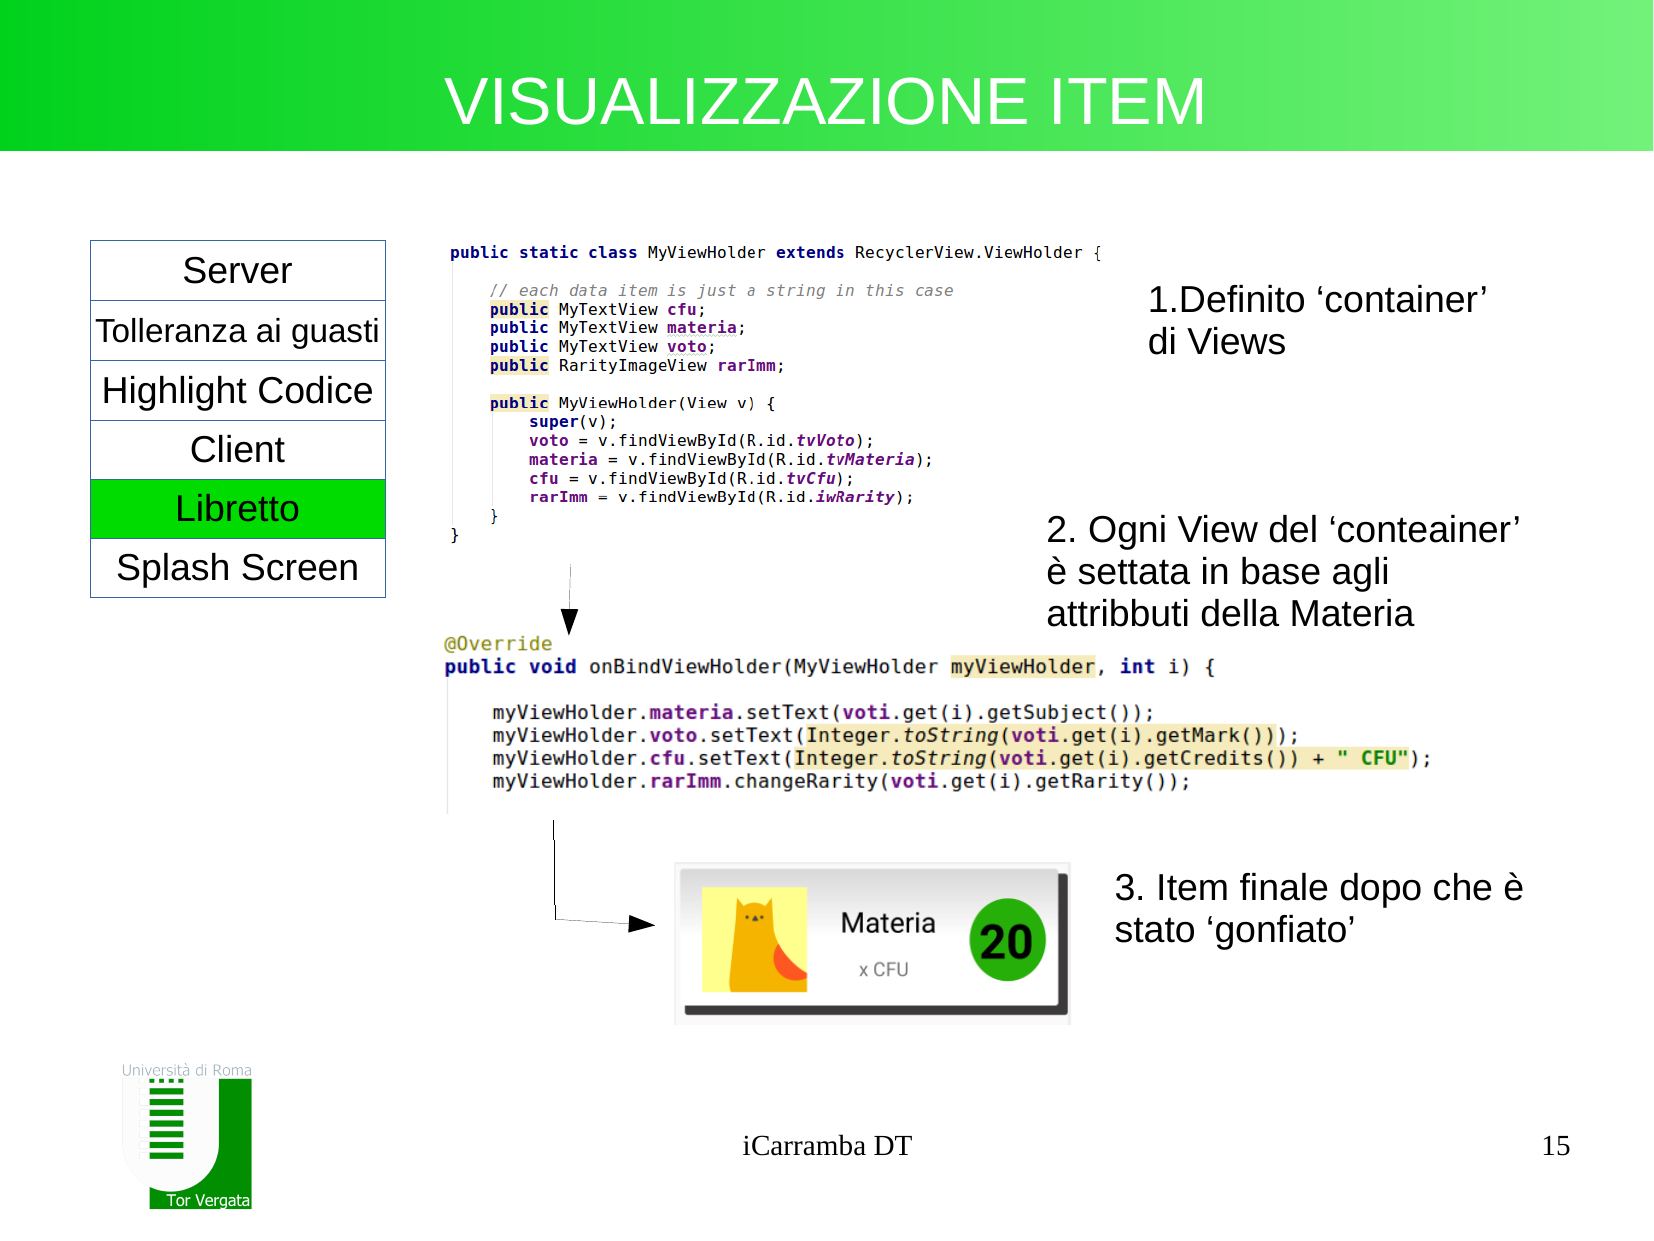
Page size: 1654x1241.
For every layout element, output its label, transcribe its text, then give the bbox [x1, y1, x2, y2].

text_box 2. Ogni View del ‘conteainer’ è settata in base agli attribbuti della Materia [1031, 500, 1552, 684]
text_box Client [90, 420, 375, 479]
title VISUALIZZAZIONE ITEM [82, 49, 1571, 155]
picture [426, 230, 1118, 550]
text_box Tolleranza ai guasti [90, 300, 375, 360]
picture [674, 862, 1072, 1025]
text_box Libretto [90, 479, 375, 538]
list [375, 180, 1597, 1051]
text_box 1.Definito ‘container’ di Views [1133, 271, 1508, 371]
picture [120, 1061, 256, 1215]
text_box Splash Screen [90, 538, 386, 598]
text_box Highlight Codice [90, 360, 375, 420]
picture [423, 615, 1450, 814]
text_box Server [90, 240, 375, 300]
text_box 3. Item finale dopo che è stato ‘gonfiato’ [1099, 858, 1621, 1042]
